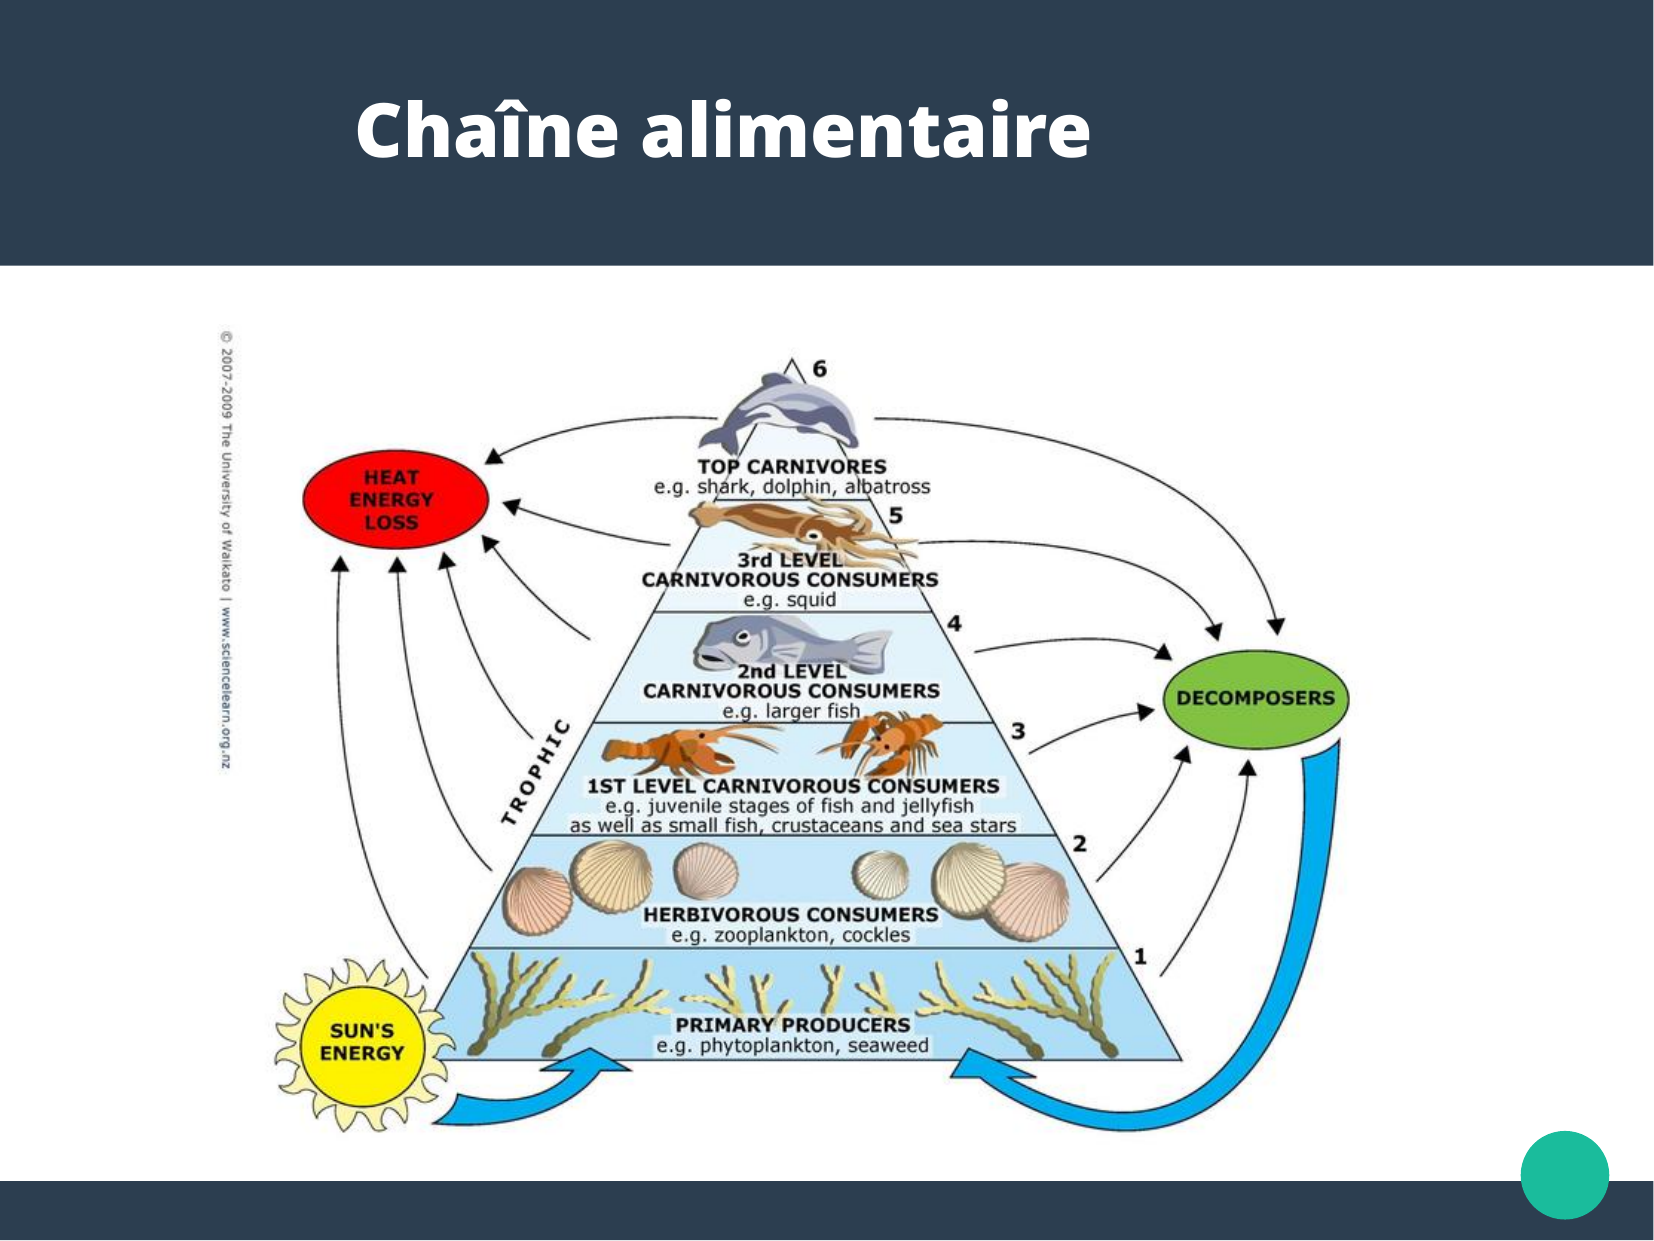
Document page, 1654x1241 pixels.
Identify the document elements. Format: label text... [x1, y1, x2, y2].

picture [206, 324, 1448, 1152]
title Chaîne alimentaire [59, 49, 1595, 207]
